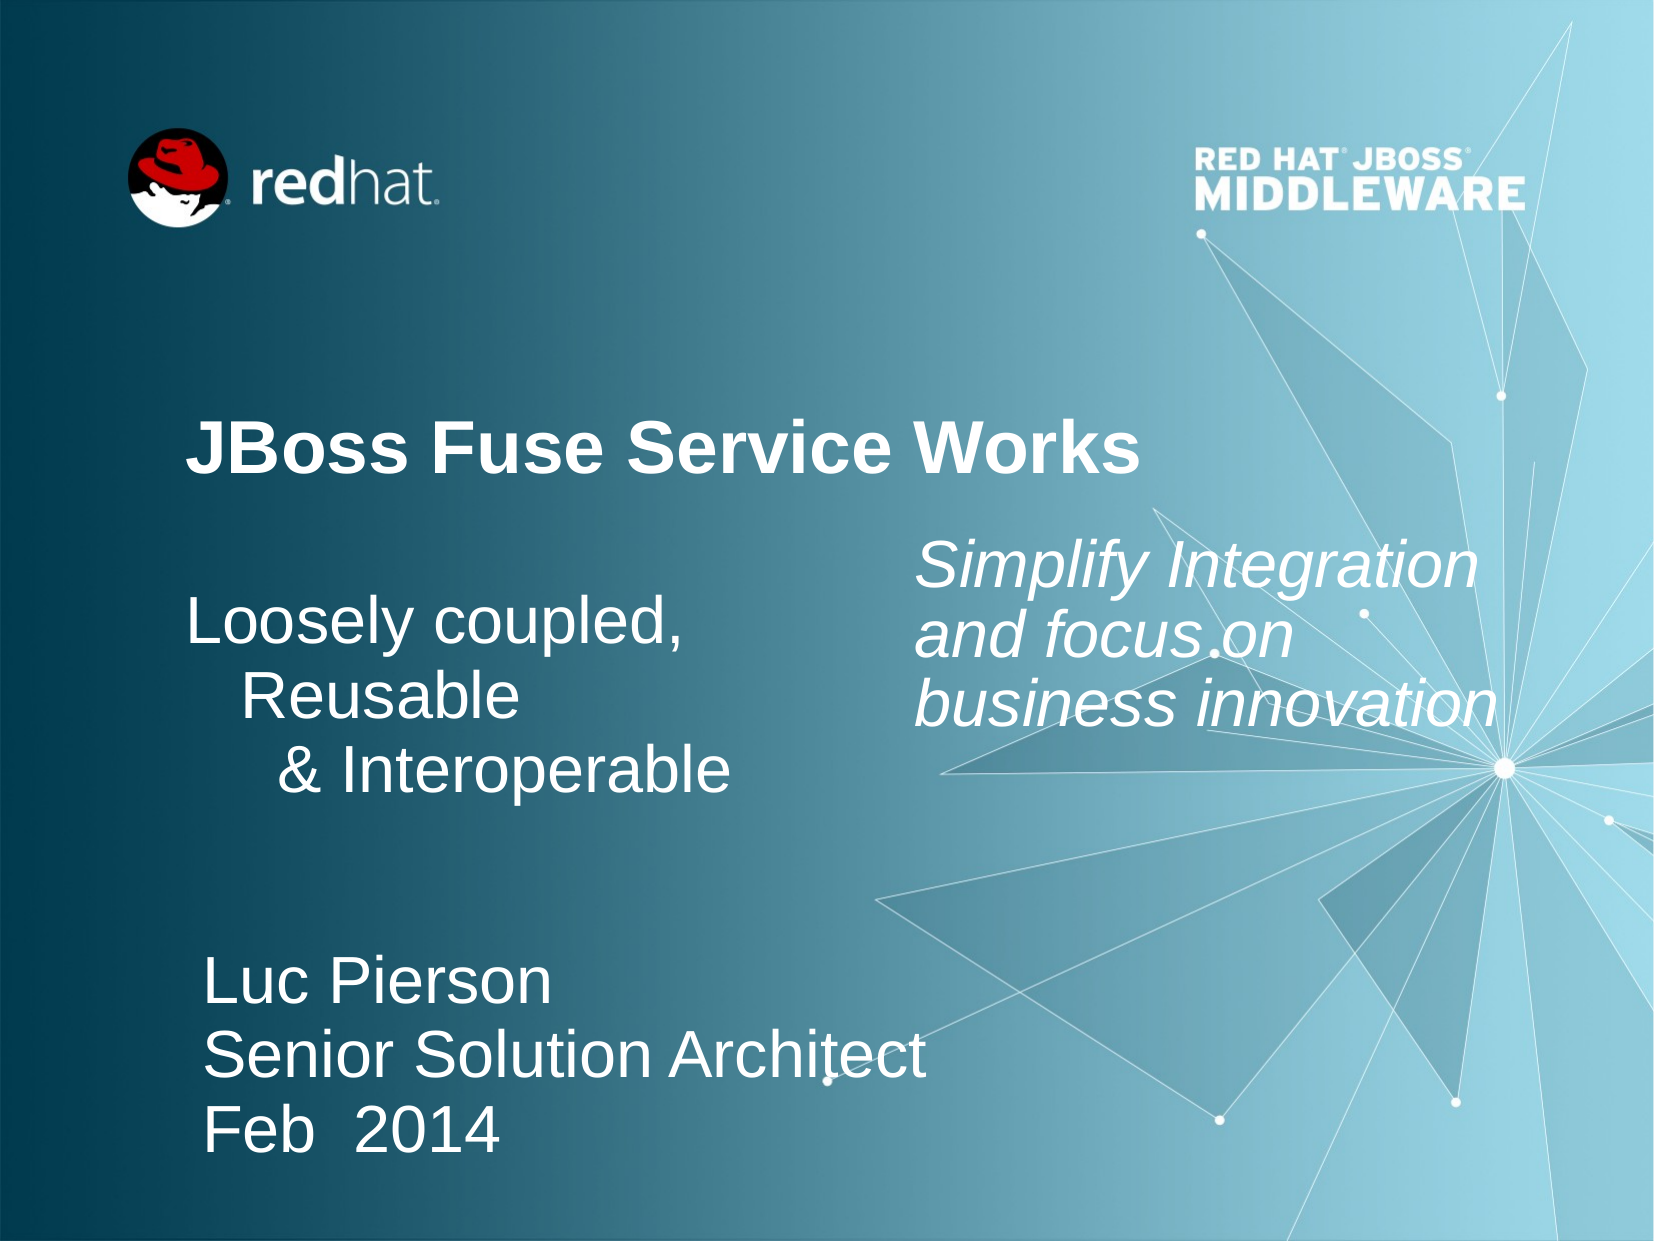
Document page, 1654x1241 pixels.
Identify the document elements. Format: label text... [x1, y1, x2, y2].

text_box JBoss Fuse Service Works Loosely coupled, Reusable & Interoperable [170, 356, 1538, 1163]
text_box Luc Pierson Senior Solution Architect Feb 2014 [187, 935, 1455, 1220]
text_box Simplify Integration and focus on business innovation [900, 525, 1576, 754]
picture [106, 0, 1654, 1241]
